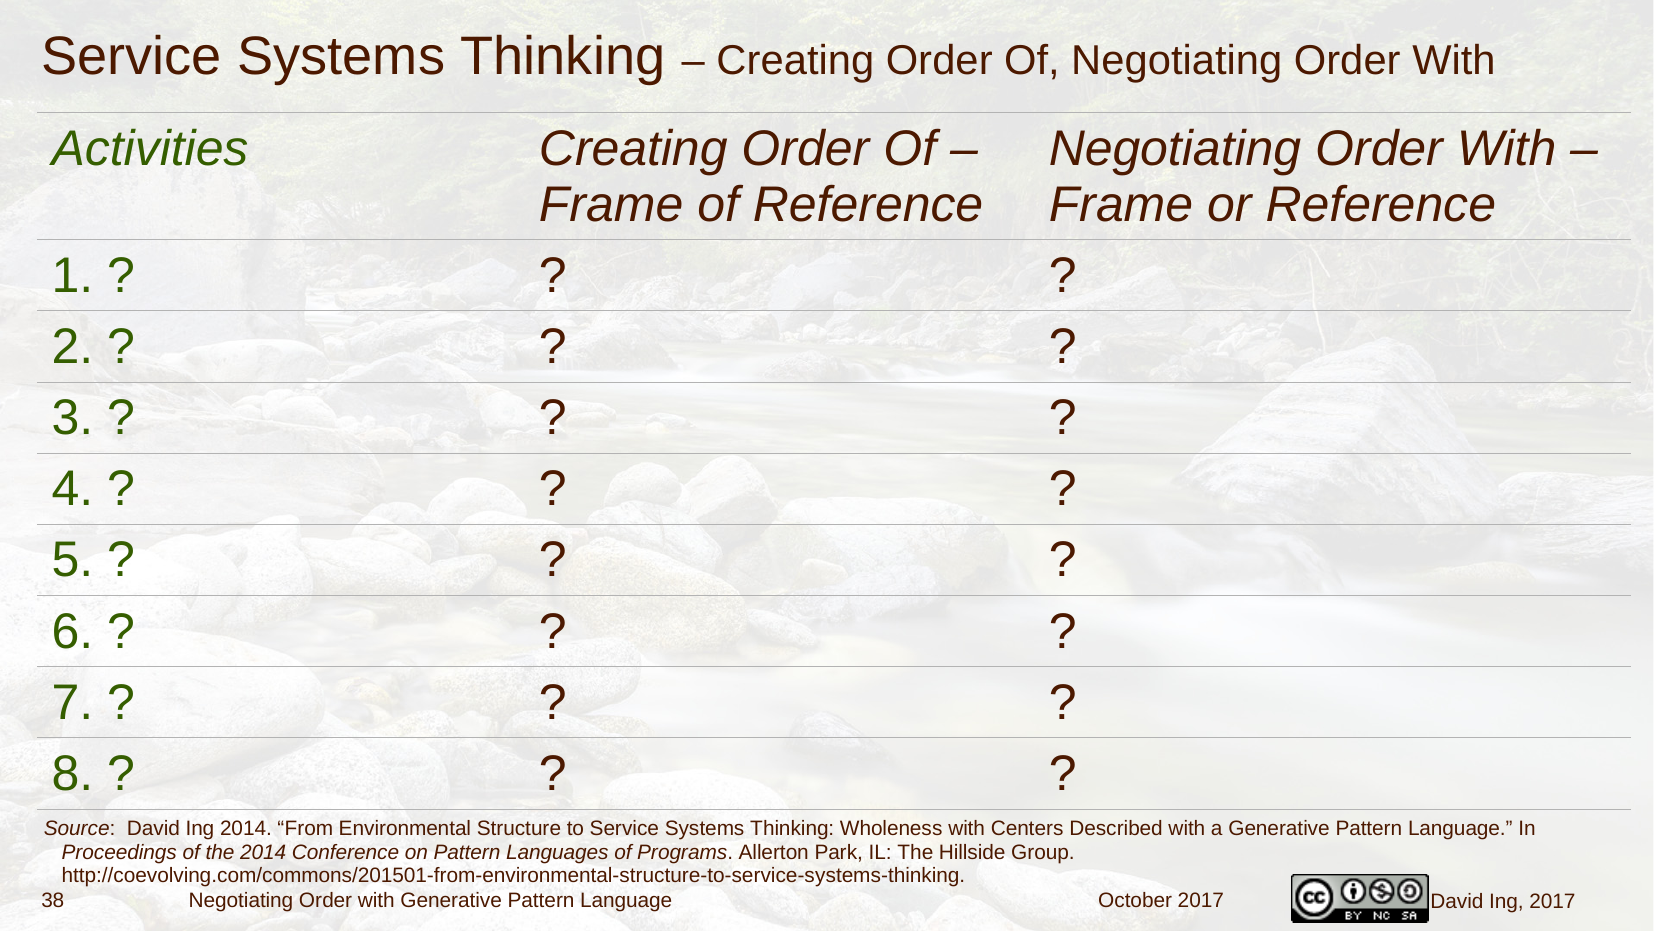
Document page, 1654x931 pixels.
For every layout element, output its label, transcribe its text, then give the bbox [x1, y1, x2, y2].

table_cell ? [533, 240, 1034, 310]
table_header Activities [37, 113, 533, 239]
table_cell ? [1034, 454, 1631, 524]
table_cell ? [533, 596, 1034, 666]
table_cell 7. ? [37, 667, 533, 737]
table_cell 3. ? [37, 383, 533, 453]
table_cell ? [1034, 667, 1631, 737]
table_header Creating Order Of – Frame of Reference [533, 113, 1034, 239]
table_cell ? [1034, 383, 1631, 453]
table_cell ? [1034, 596, 1631, 666]
text_box [1003, 257, 1033, 328]
table_cell ? [1034, 240, 1631, 310]
table_cell ? [1034, 738, 1631, 809]
table_cell ? [533, 454, 1034, 524]
table_cell 8. ? [37, 738, 533, 809]
table_cell ? [1034, 311, 1631, 382]
picture [0, 0, 1654, 931]
table_cell ? [533, 667, 1034, 737]
table_header Negotiating Order With – Frame or Reference [1034, 113, 1631, 239]
table_cell ? [533, 311, 1034, 382]
table_cell 5. ? [37, 525, 533, 595]
text_box Source: David Ing 2014. “From Environmental Structure to Service Systems Thinking: Wholeness with Centers Described with a Generative Pattern Language.” In Proceedings of the 2014 Conference on Pattern Languages of Programs. Allerton Park, IL: The Hillside Group. http://coevolving.com/commons/201501-from-environmental-structure-to-service-systems-thinking. [29, 809, 1632, 894]
table_cell 6. ? [37, 596, 533, 666]
table_cell 1. ? [37, 240, 533, 310]
table_cell ? [533, 525, 1034, 595]
table_cell ? [533, 383, 1034, 453]
table_cell ? [533, 738, 1034, 809]
title Service Systems Thinking – Creating Order Of, Negotiating Order With [41, 30, 1613, 112]
table_cell 4. ? [37, 454, 533, 524]
table_cell ? [1034, 525, 1631, 595]
table_cell 2. ? [37, 311, 533, 382]
